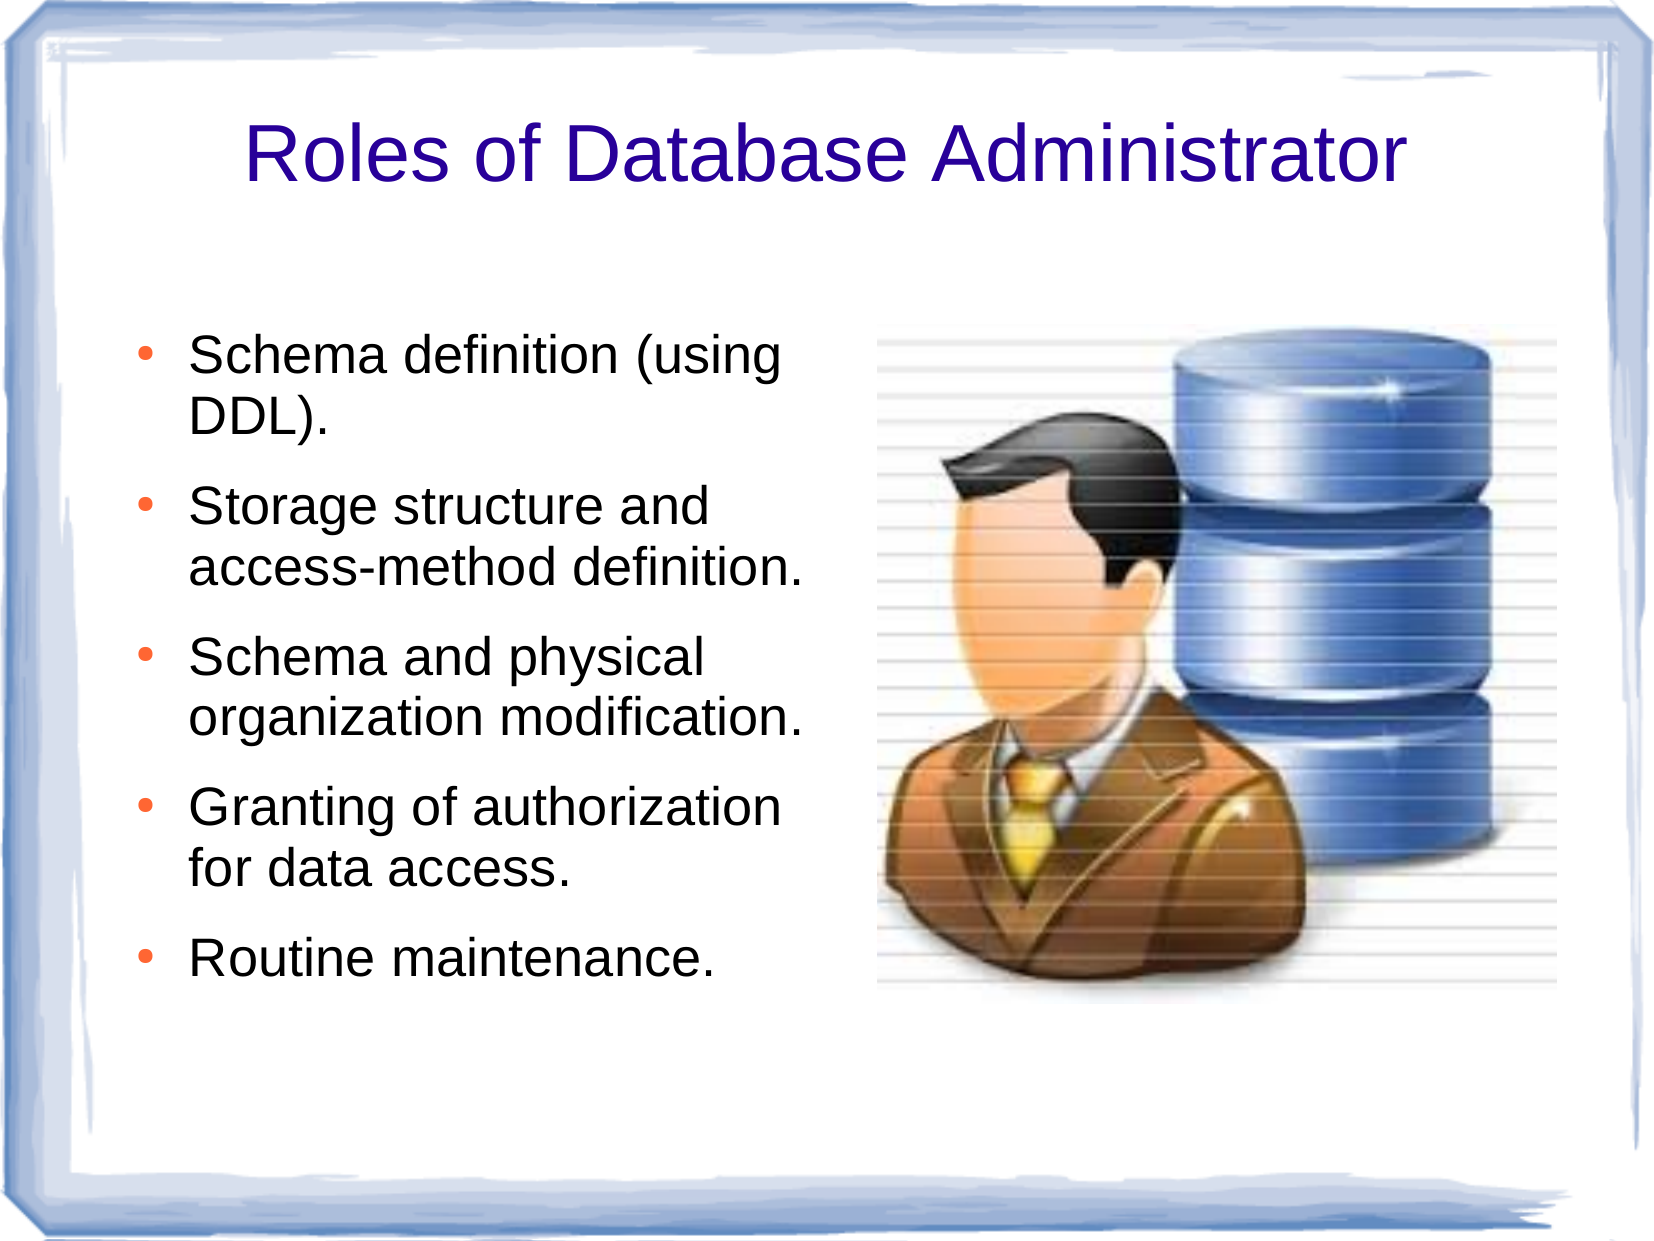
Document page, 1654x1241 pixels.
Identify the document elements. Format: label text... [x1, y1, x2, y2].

picture [0, 0, 1654, 1241]
title Roles of Database Administrator [82, 49, 1571, 257]
list Schema definition (using DDL). Storage structure and access-method definition. Schema and physical organization modification. Granting of authorization for data access. Routine maintenance. [118, 324, 827, 1004]
